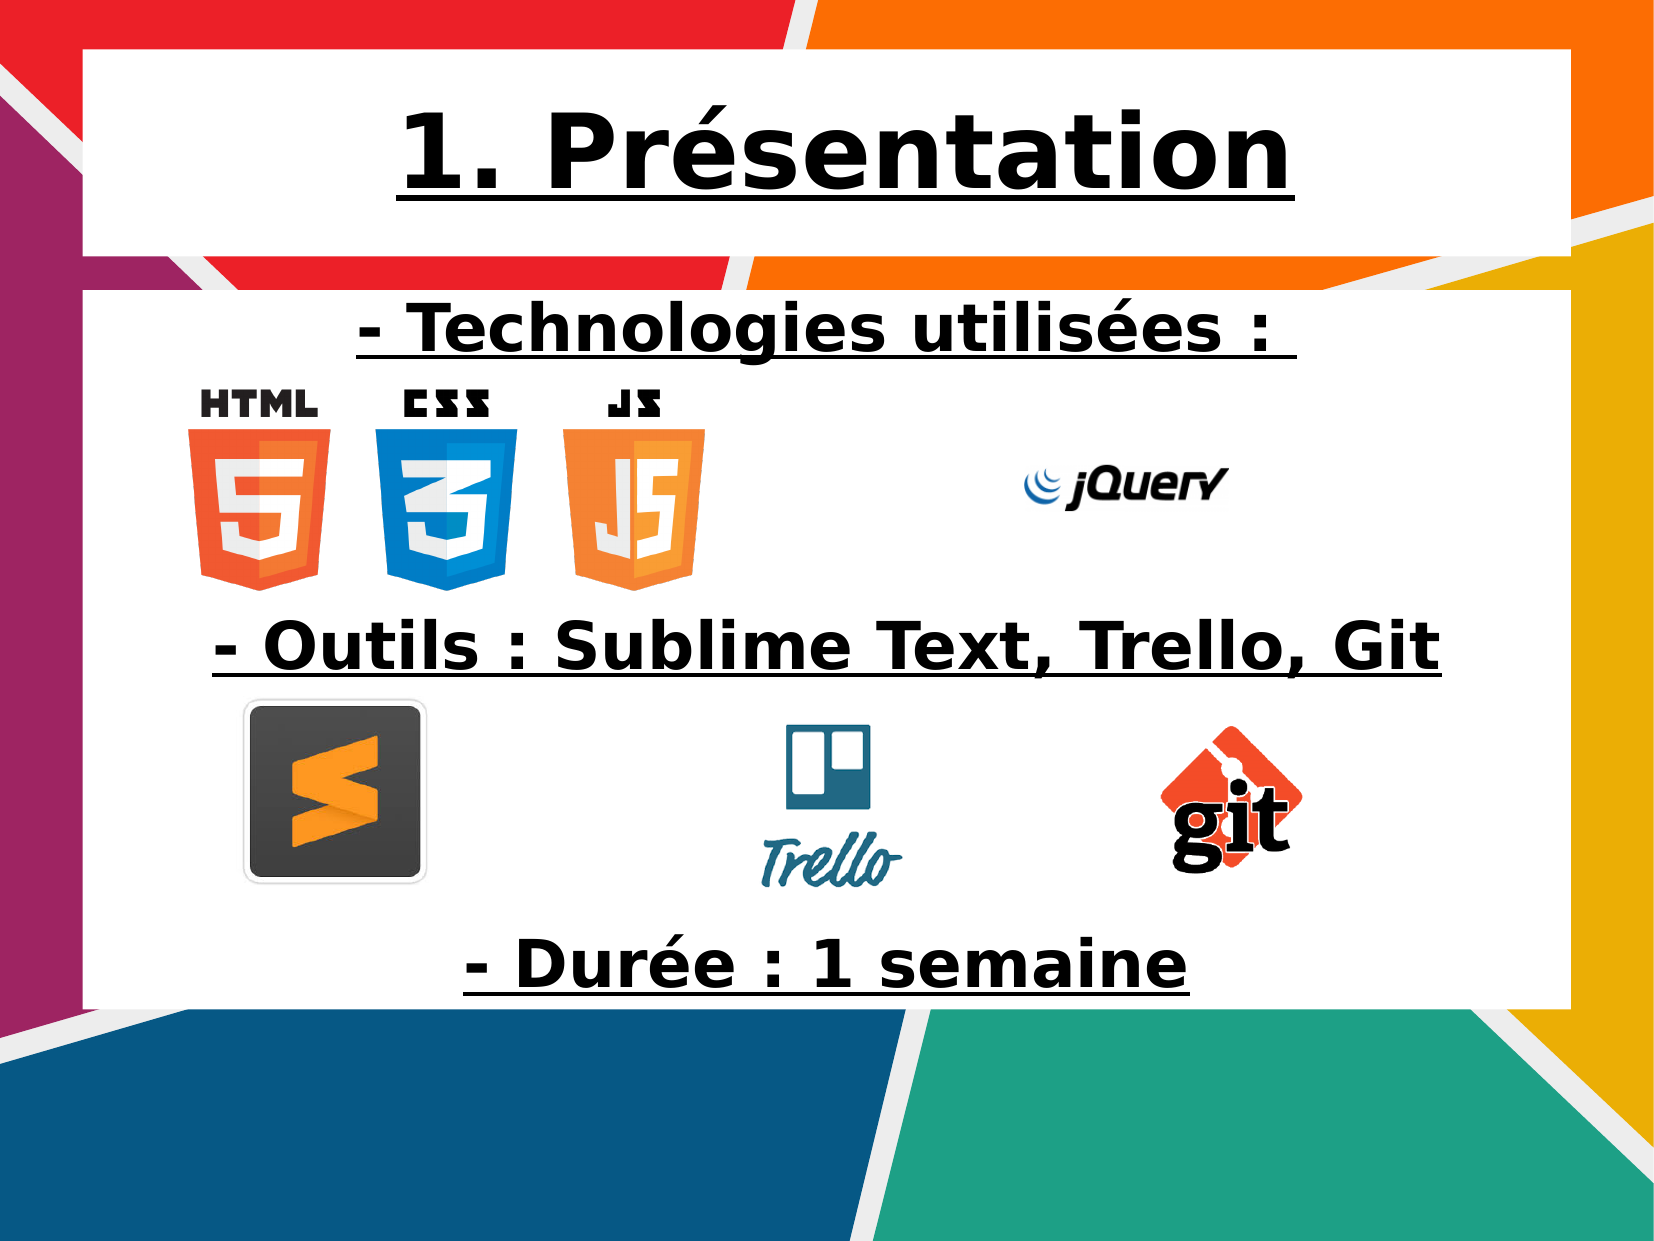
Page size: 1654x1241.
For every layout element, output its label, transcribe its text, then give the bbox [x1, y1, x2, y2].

list - Technologies utilisées : - Outils : Sublime Text, Trello, Git - Durée : 1 semaine [82, 290, 1571, 1010]
picture [188, 389, 705, 591]
picture [1157, 726, 1305, 875]
picture [236, 696, 433, 886]
title 1. Présentation [82, 49, 1571, 257]
picture [732, 708, 922, 898]
picture [1024, 386, 1229, 591]
